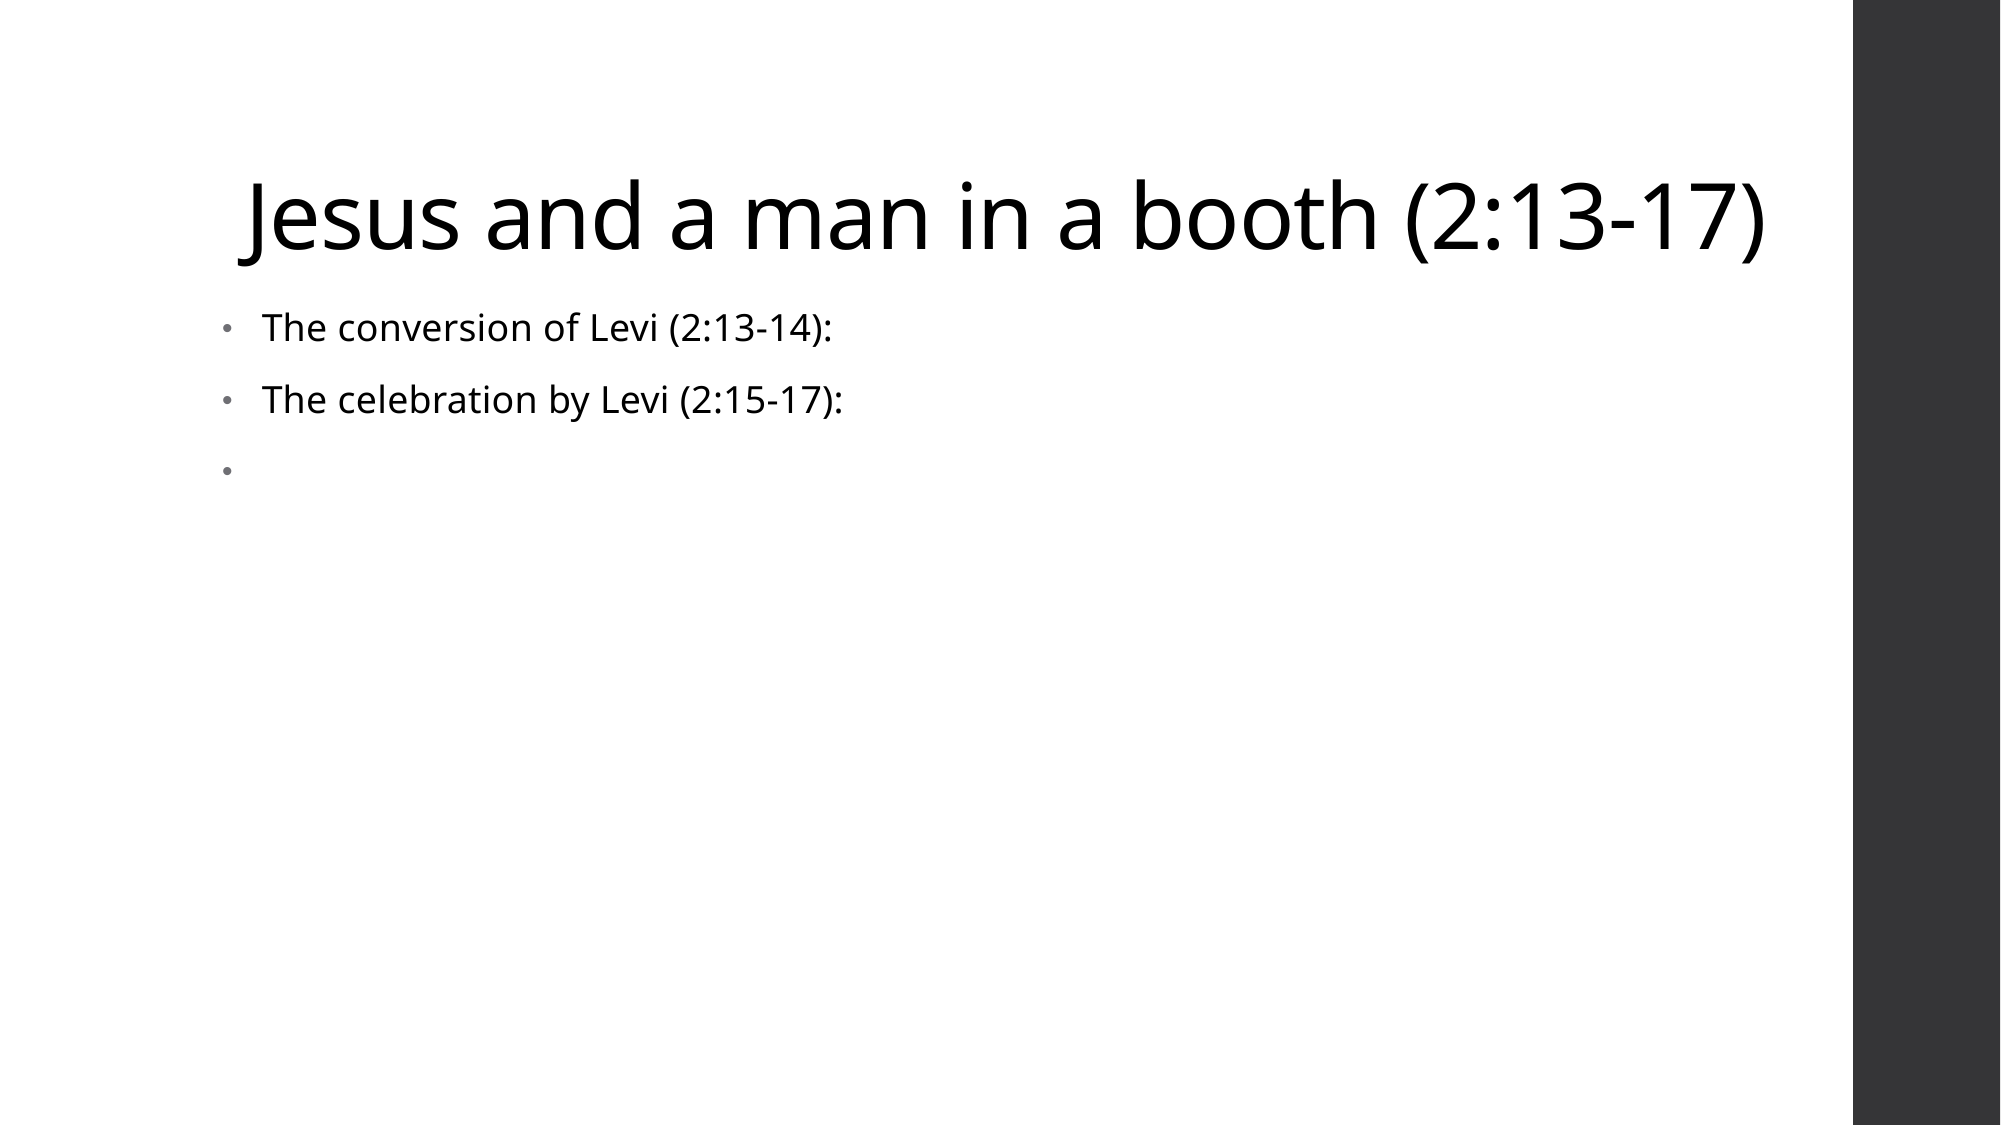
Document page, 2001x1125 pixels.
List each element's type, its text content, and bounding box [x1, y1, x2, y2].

list The conversion of Levi (2:13-14): The celebration by Levi (2:15-17): [206, 299, 1617, 1014]
title Jesus and a man in a booth (2:13-17) [206, 60, 1797, 278]
